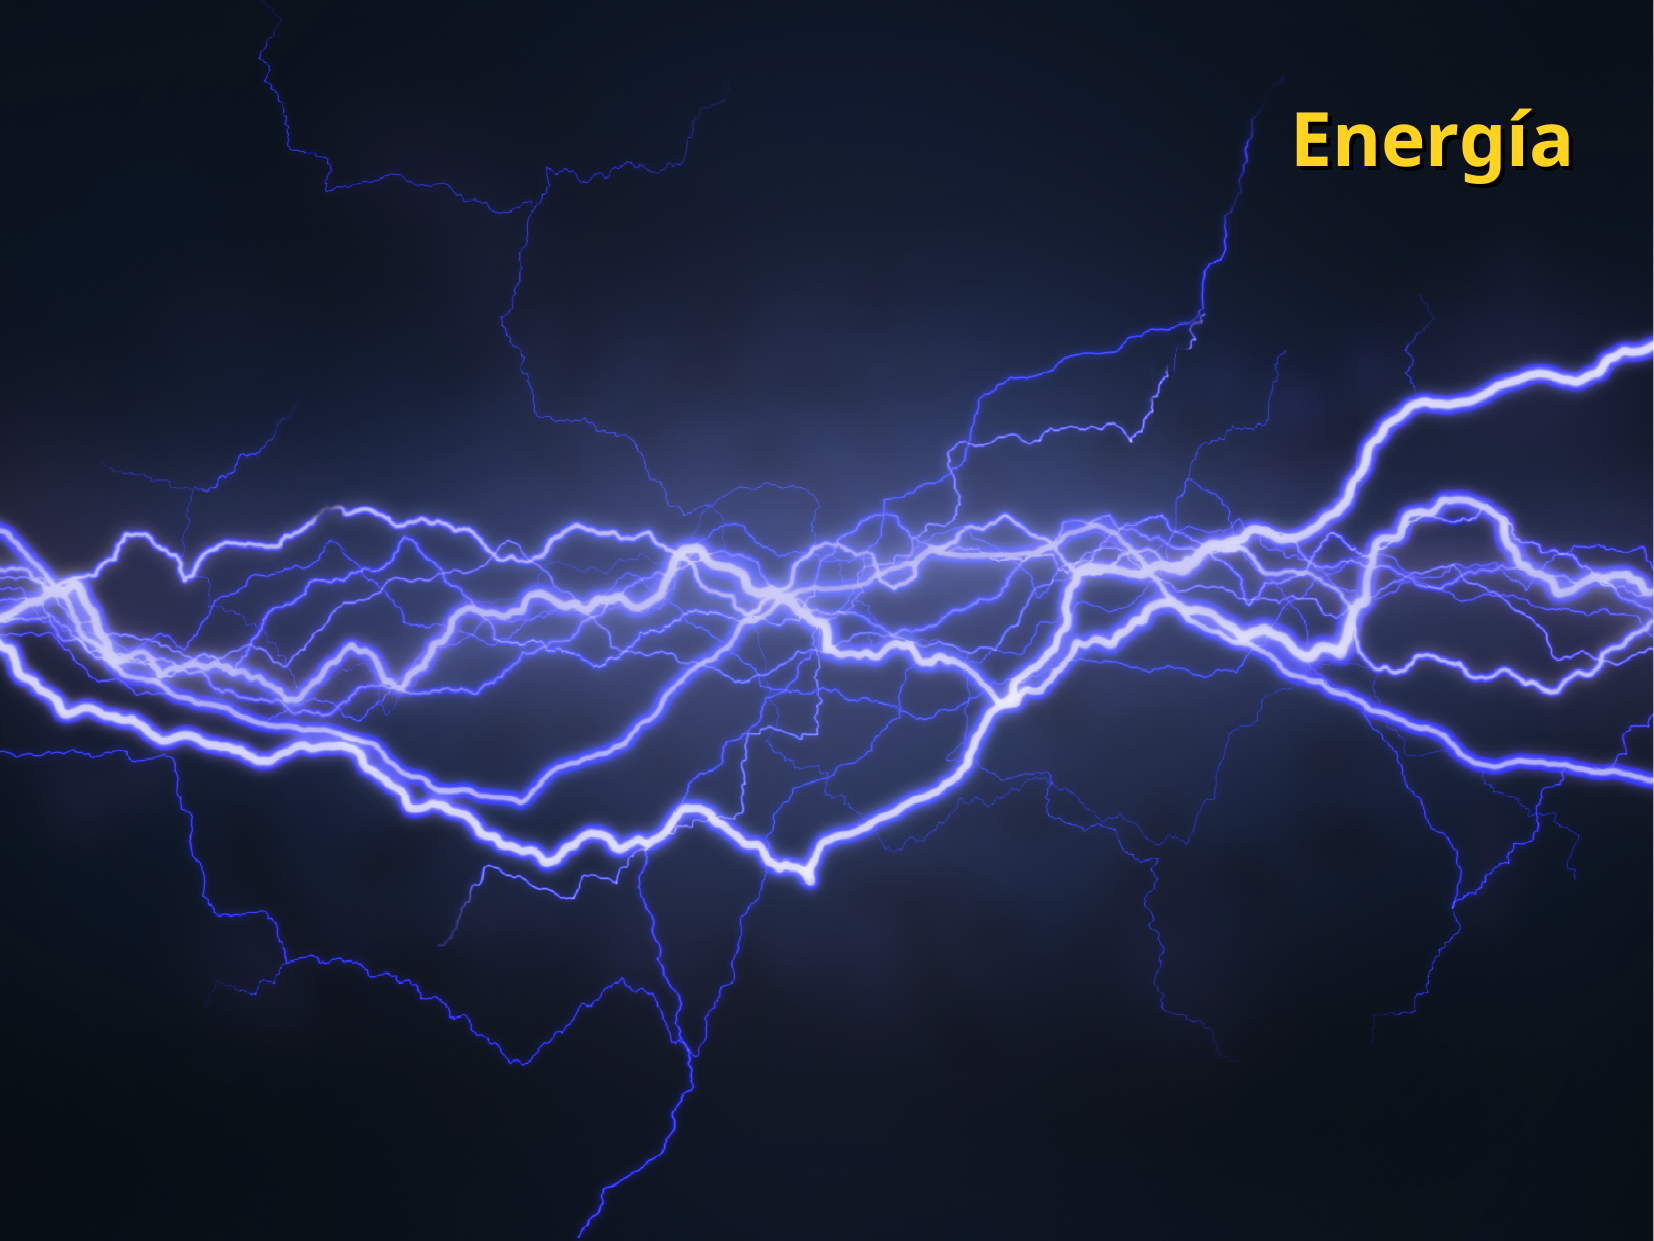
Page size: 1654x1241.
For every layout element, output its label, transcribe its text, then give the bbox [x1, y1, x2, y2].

picture [0, 0, 1654, 1241]
title Energía [86, 49, 1576, 226]
